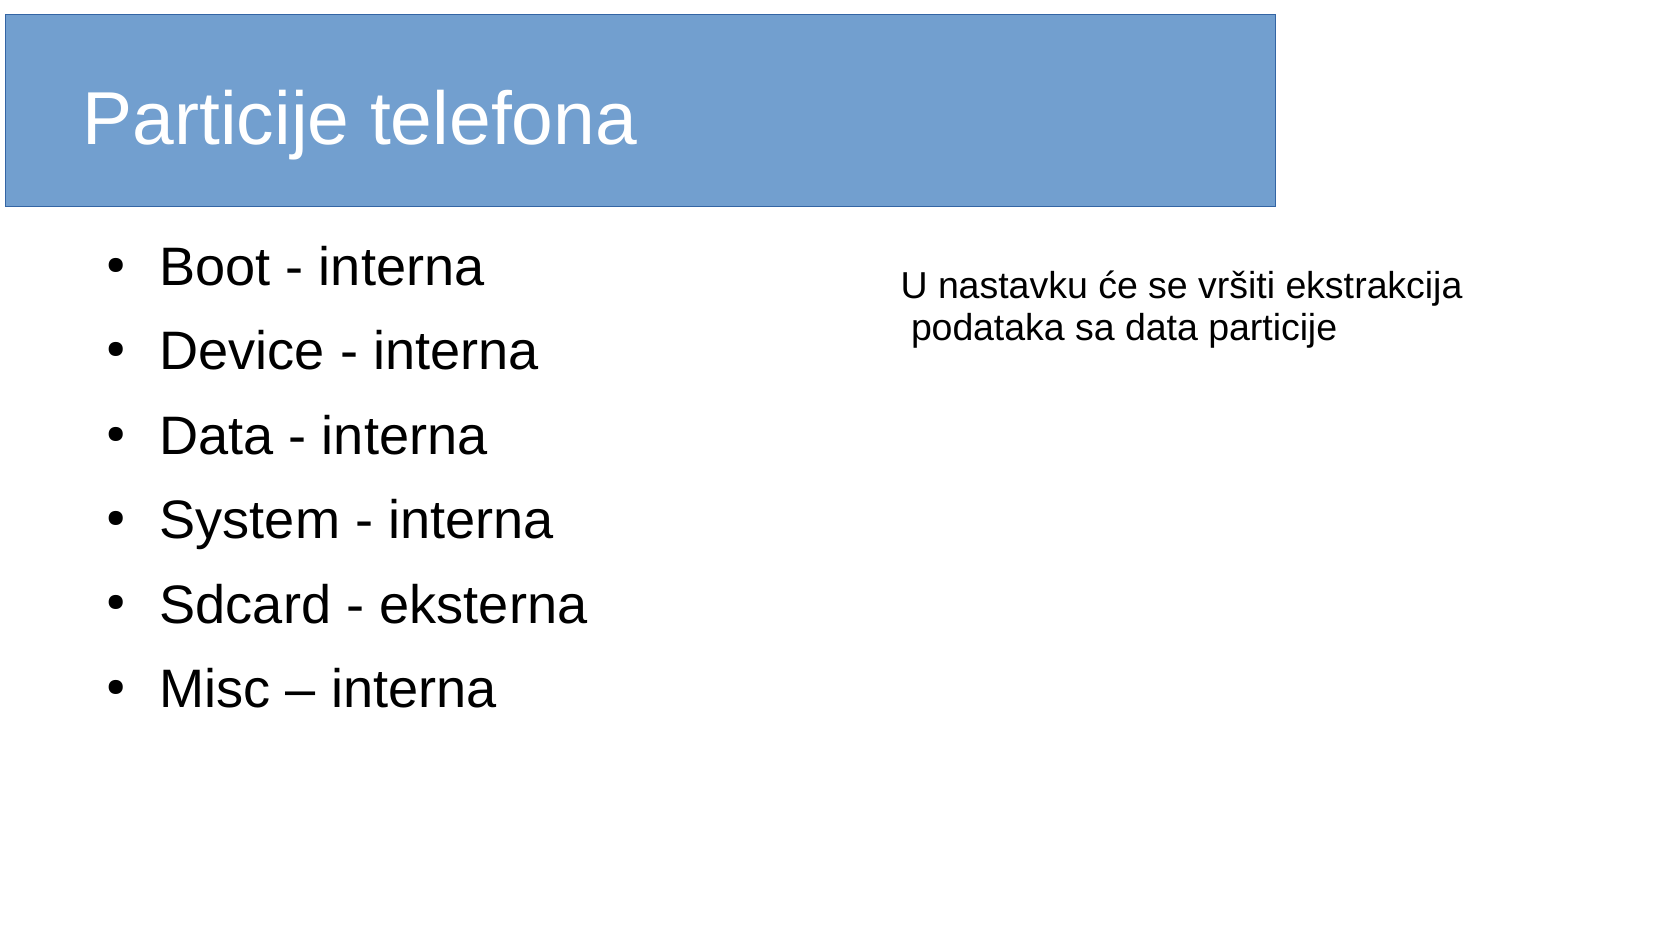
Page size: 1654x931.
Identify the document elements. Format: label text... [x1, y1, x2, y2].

title Particije telefona [82, 44, 1235, 192]
list Boot - interna Device - interna Data - interna System - interna Sdcard - eksterna Misc – interna [88, 236, 680, 798]
text_box U nastavku će se vršiti ekstrakcija podataka sa data particije [885, 256, 1478, 356]
